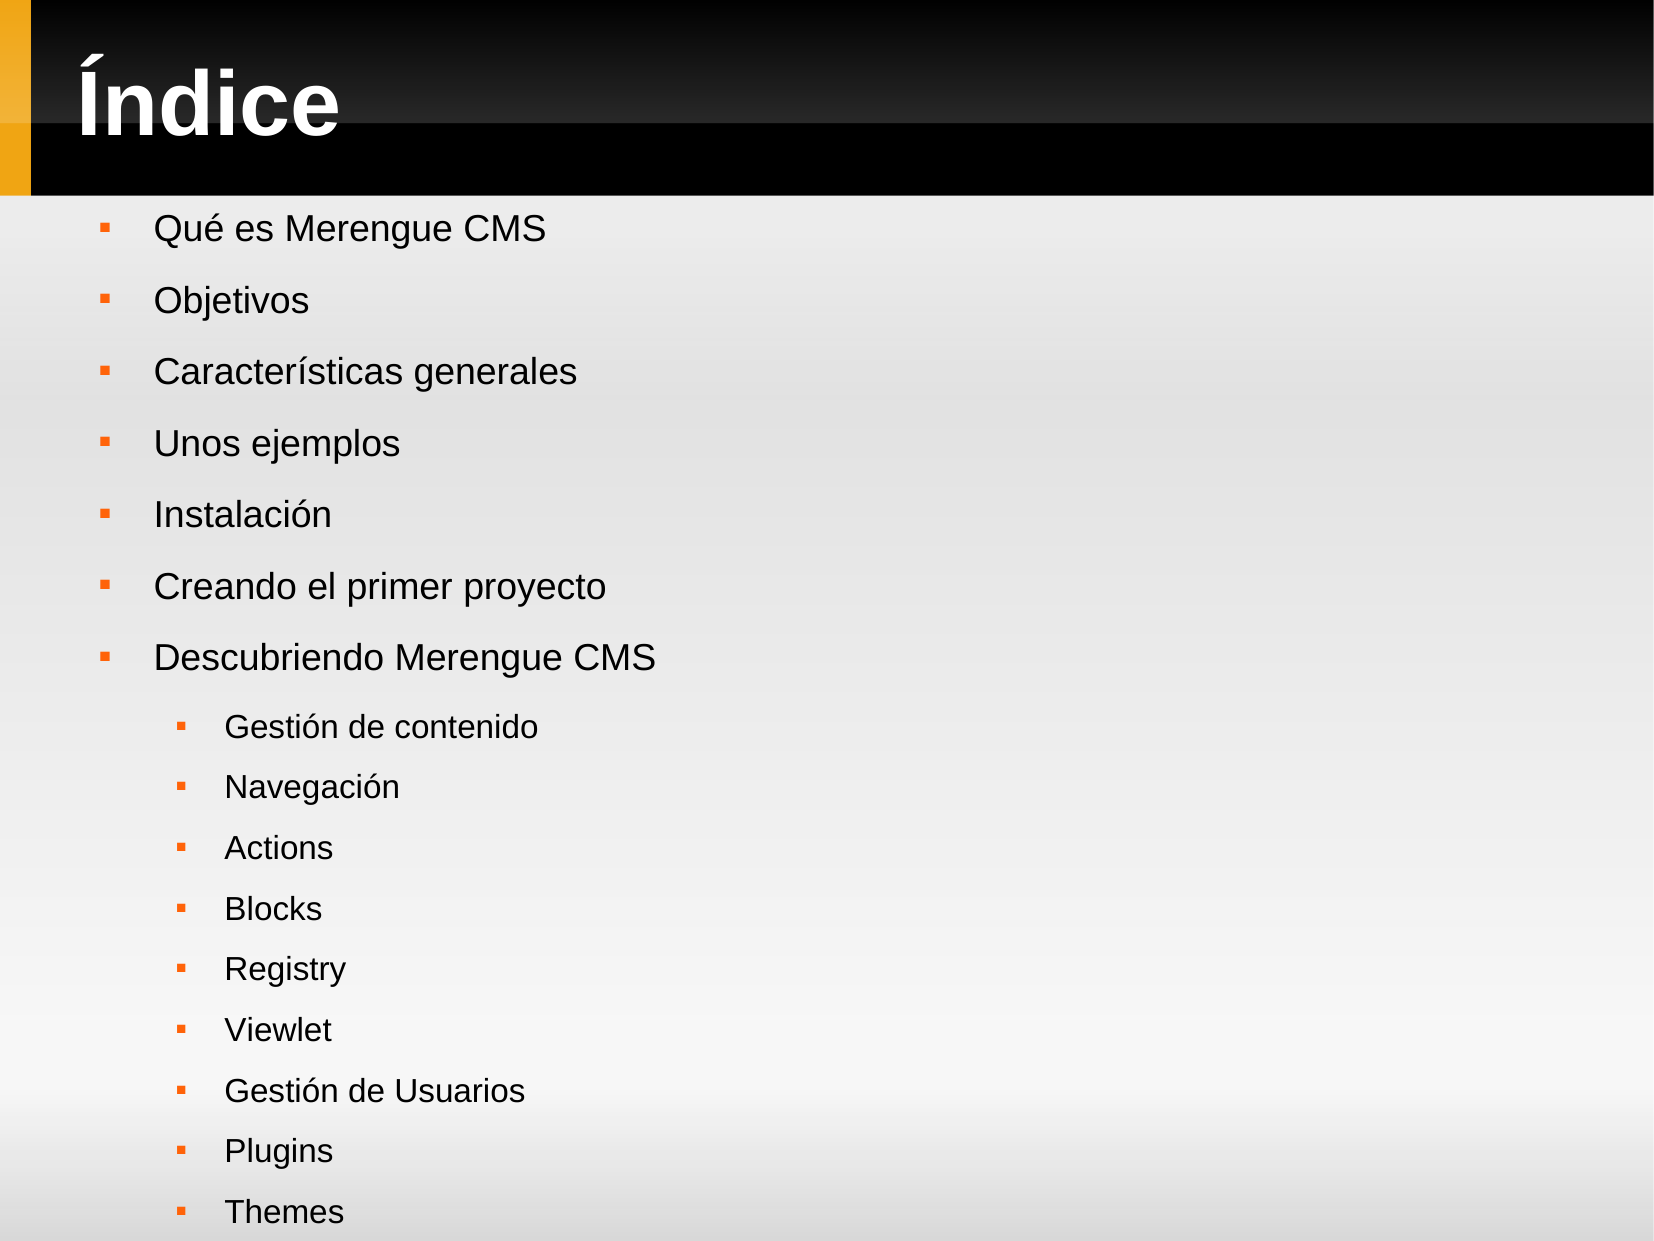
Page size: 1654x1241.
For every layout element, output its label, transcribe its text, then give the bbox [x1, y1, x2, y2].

picture [0, 0, 1654, 1241]
list Qué es Merengue CMS Objetivos Características generales Unos ejemplos Instalación Creando el primer proyecto Descubriendo Merengue CMS Gestión de contenido Navegación Actions Blocks Registry Viewlet Gestión de Usuarios Plugins Themes [82, 207, 1571, 1231]
title Índice [76, 0, 1565, 208]
